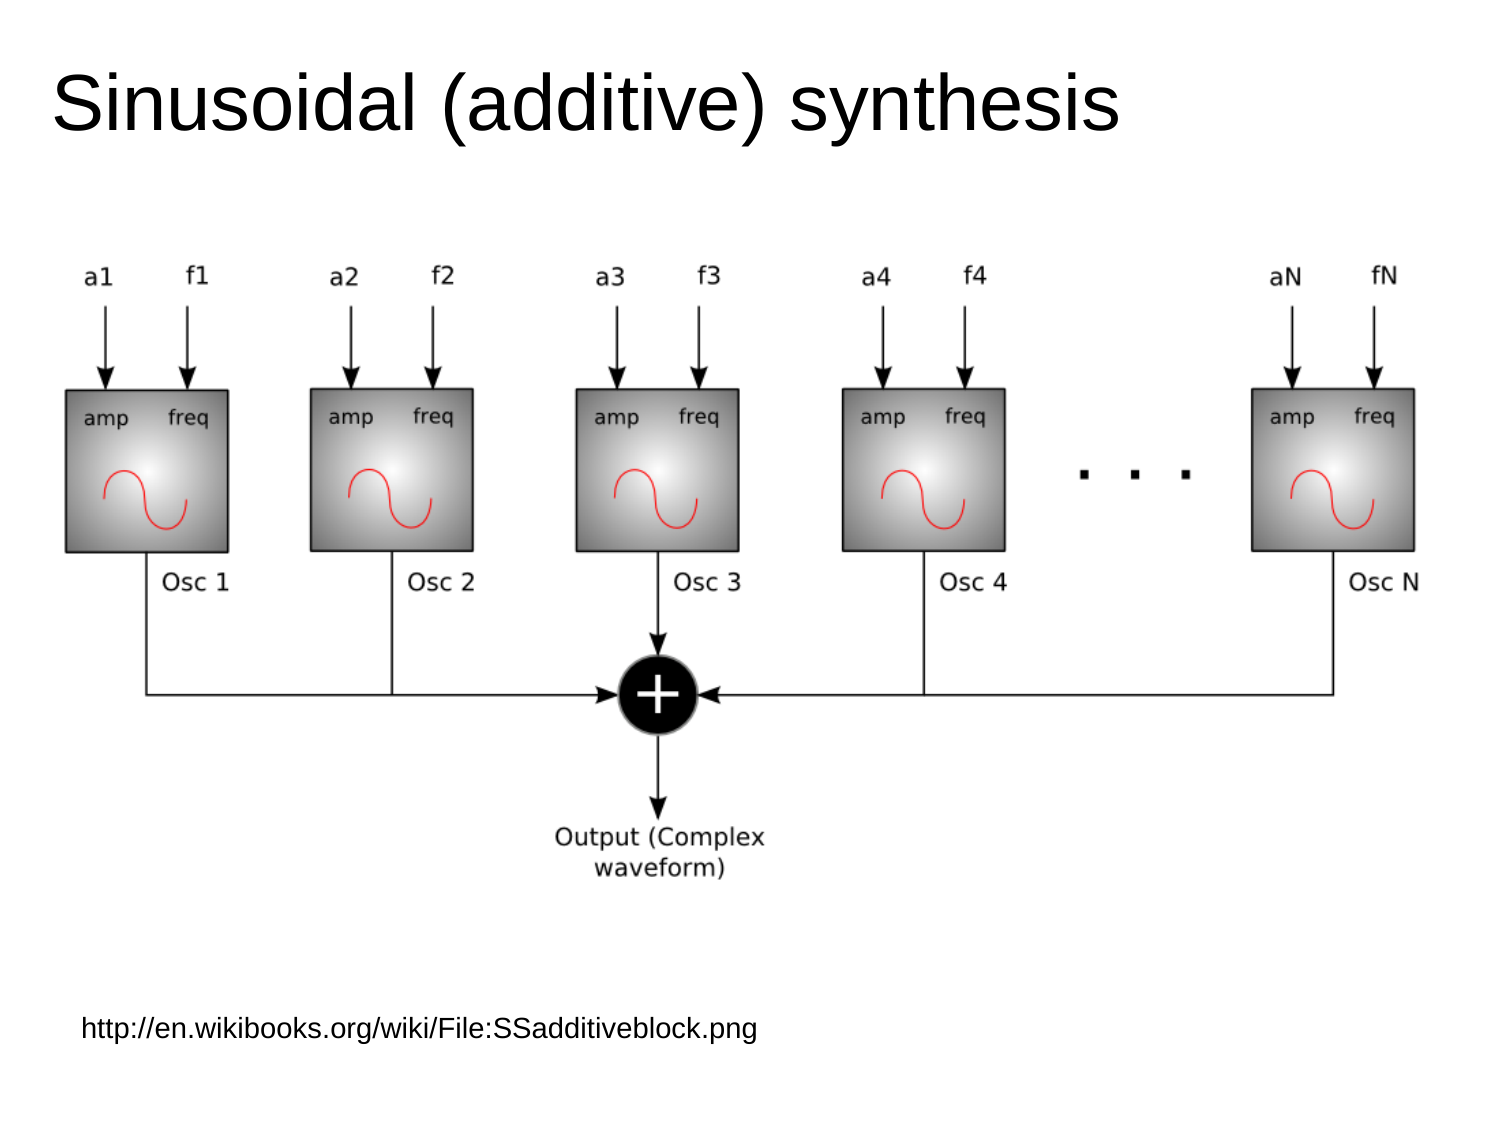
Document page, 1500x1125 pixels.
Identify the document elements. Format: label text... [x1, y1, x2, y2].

text_box http://en.wikibooks.org/wiki/File:SSadditiveblock.png [66, 1005, 775, 1053]
picture [32, 218, 1468, 907]
title Sinusoidal (additive) synthesis [51, 9, 1402, 198]
